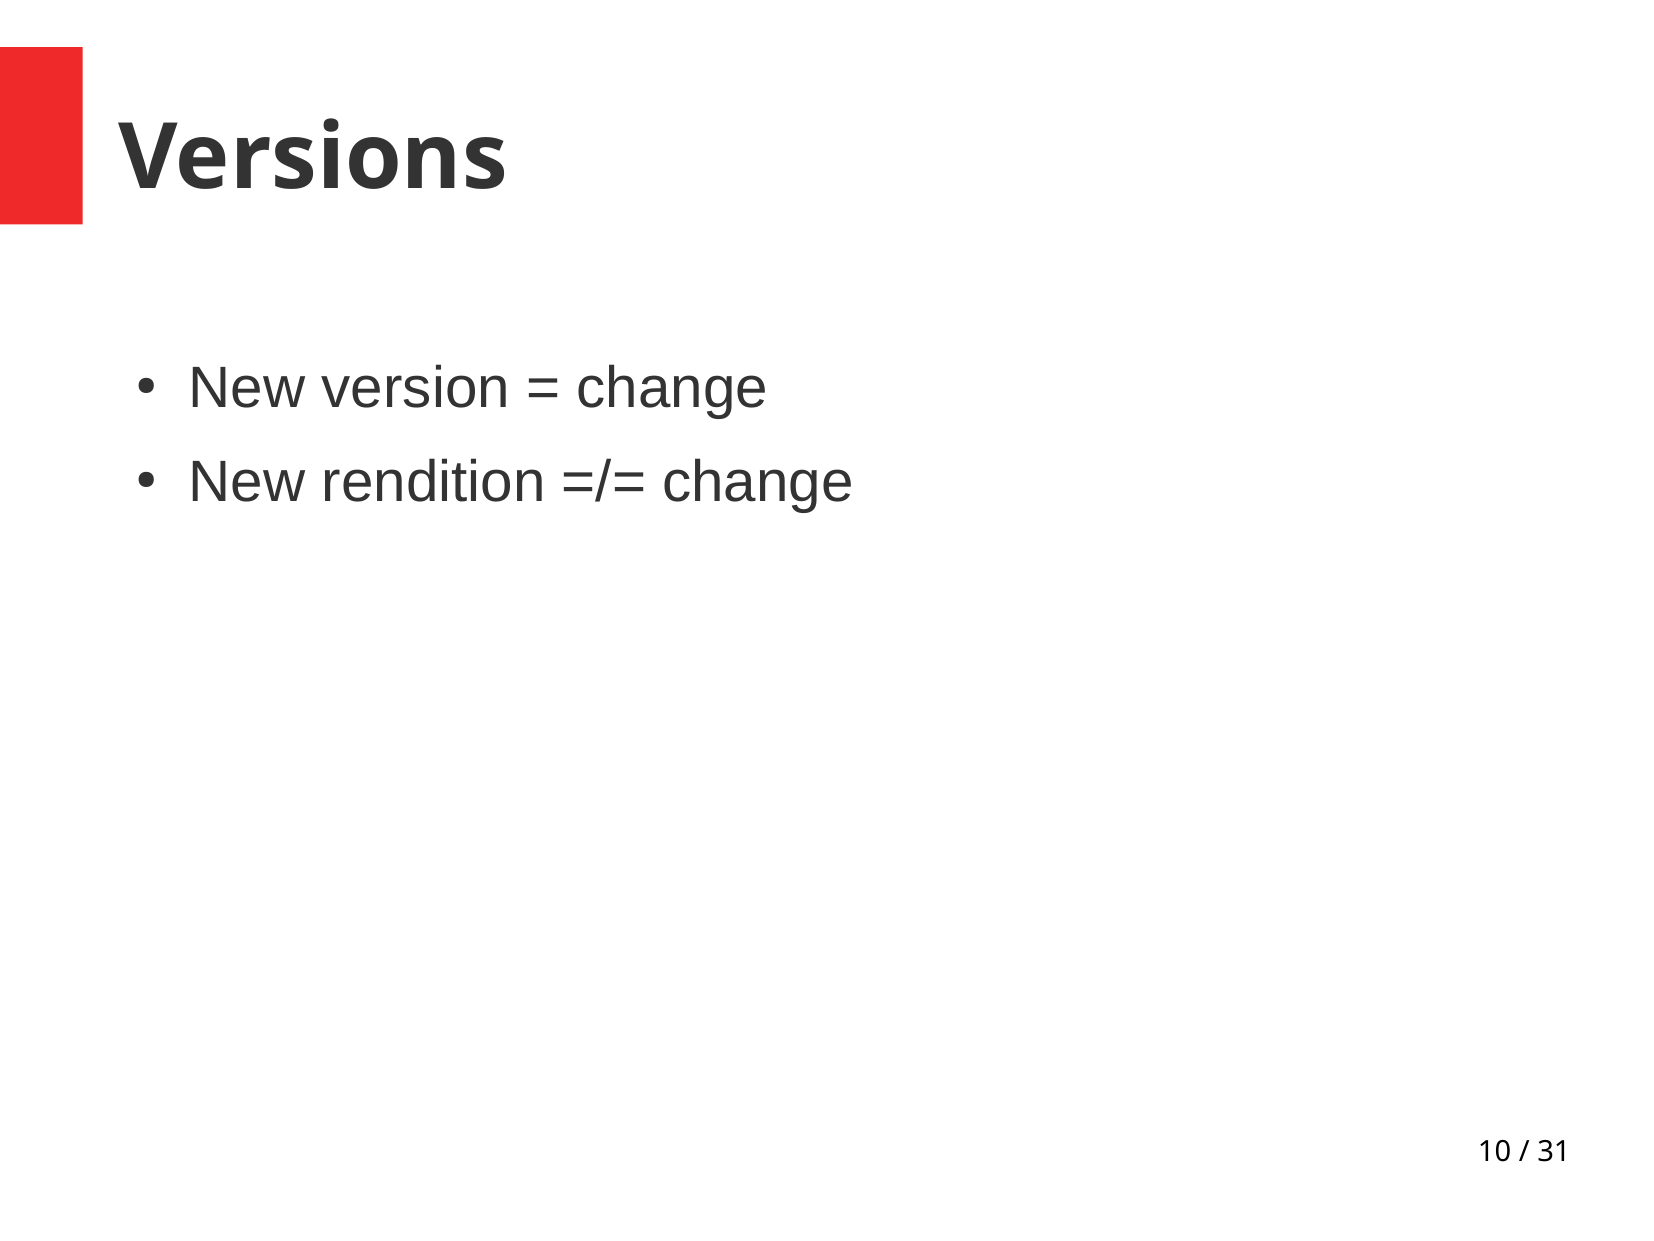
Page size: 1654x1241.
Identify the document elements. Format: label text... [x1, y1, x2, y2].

title Versions [118, 49, 1571, 257]
list New version = change New rendition =/= change [118, 354, 1536, 1074]
